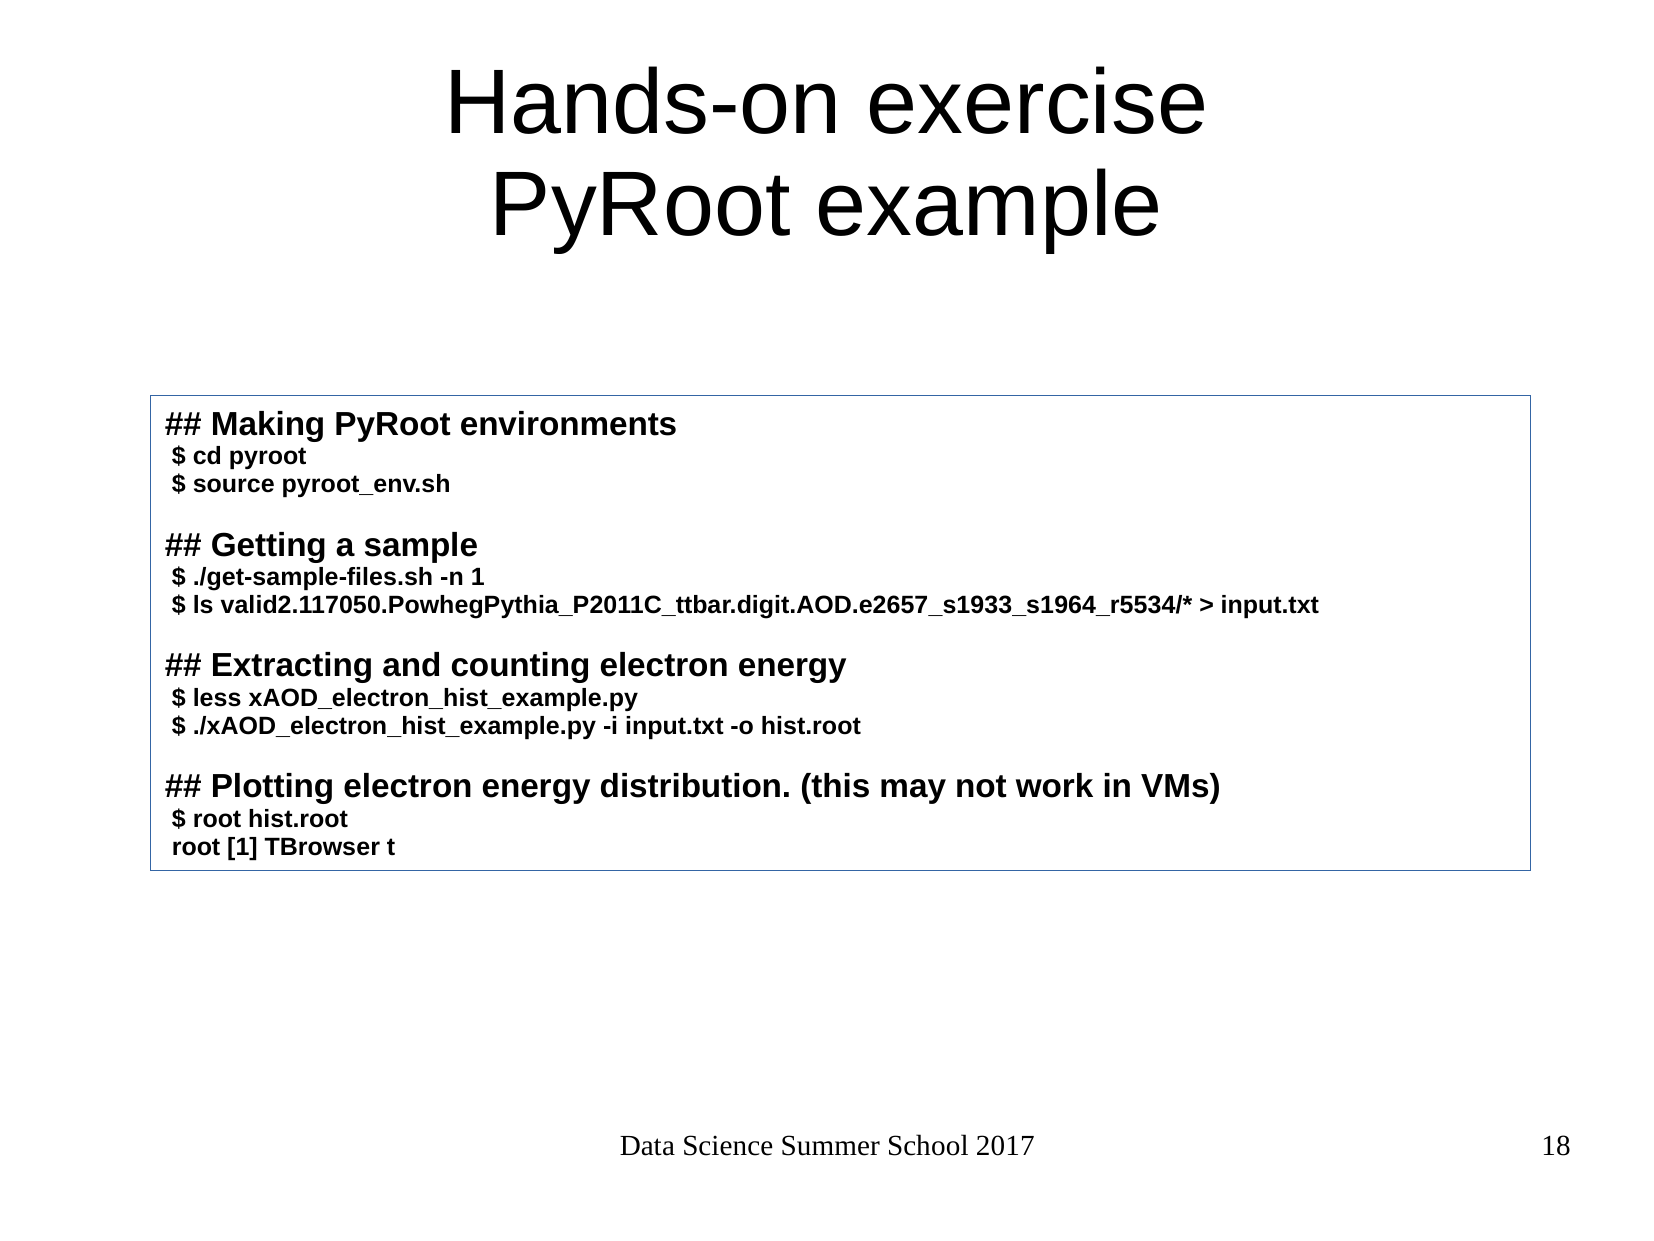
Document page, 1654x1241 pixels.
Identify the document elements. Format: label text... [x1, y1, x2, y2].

title Hands-on exercise PyRoot example [82, 49, 1571, 257]
text_box ## Making PyRoot environments $ cd pyroot $ source pyroot_env.sh ## Getting a sample $ ./get-sample-files.sh -n 1 $ ls valid2.117050.PowhegPythia_P2011C_ttbar.digit.AOD.e2657_s1933_s1964_r5534/* > input.txt ## Extracting and counting electron energy $ less xAOD_electron_hist_example.py $ ./xAOD_electron_hist_example.py -i input.txt -o hist.root ## Plotting electron energy distribution. (this may not work in VMs) $ root hist.root root [1] TBrowser t [150, 395, 1531, 871]
